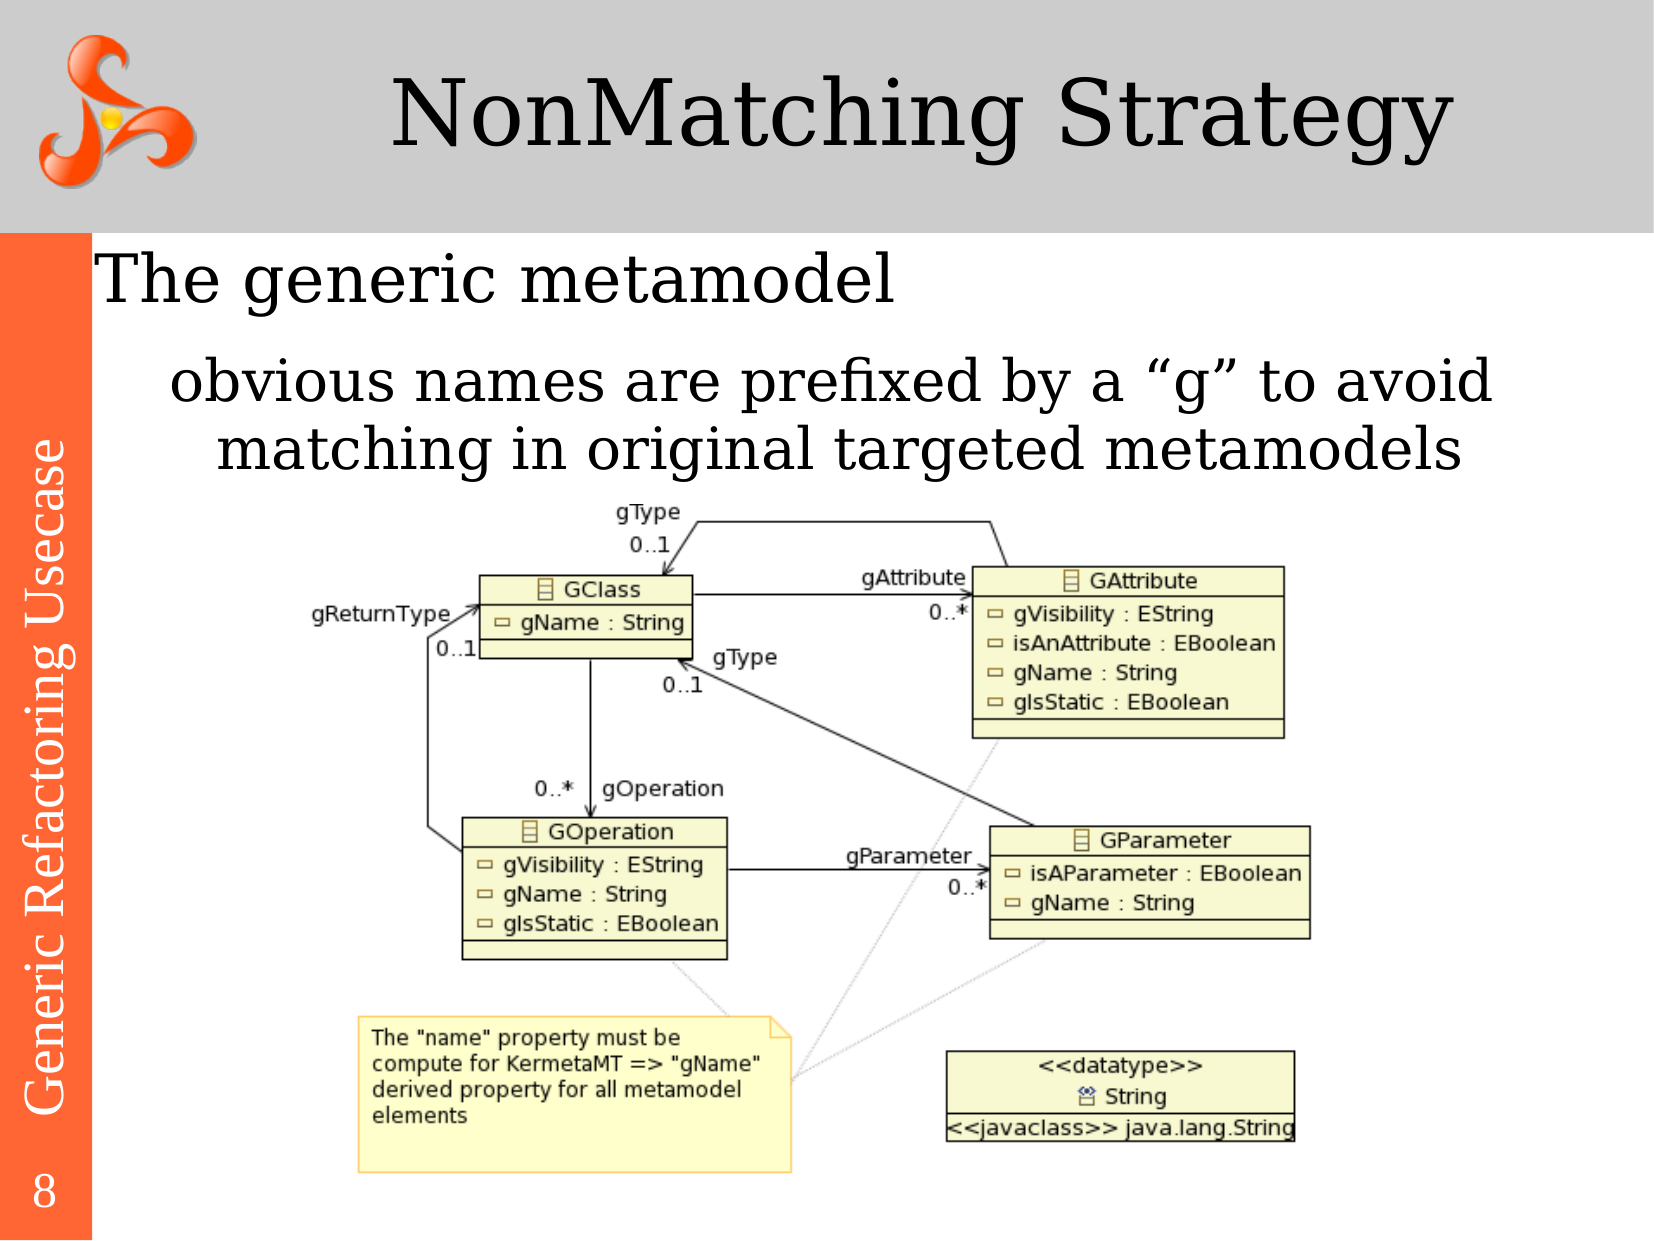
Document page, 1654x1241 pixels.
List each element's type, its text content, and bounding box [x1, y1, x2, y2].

picture [308, 504, 1313, 1177]
title NonMatching Strategy [226, 16, 1618, 215]
text_box Generic Refactoring Usecase [12, 259, 76, 1118]
list The generic metamodel obvious names are prefixed by a “g” to avoid matching in original targeted metamodels [94, 240, 1654, 483]
picture [39, 35, 197, 189]
